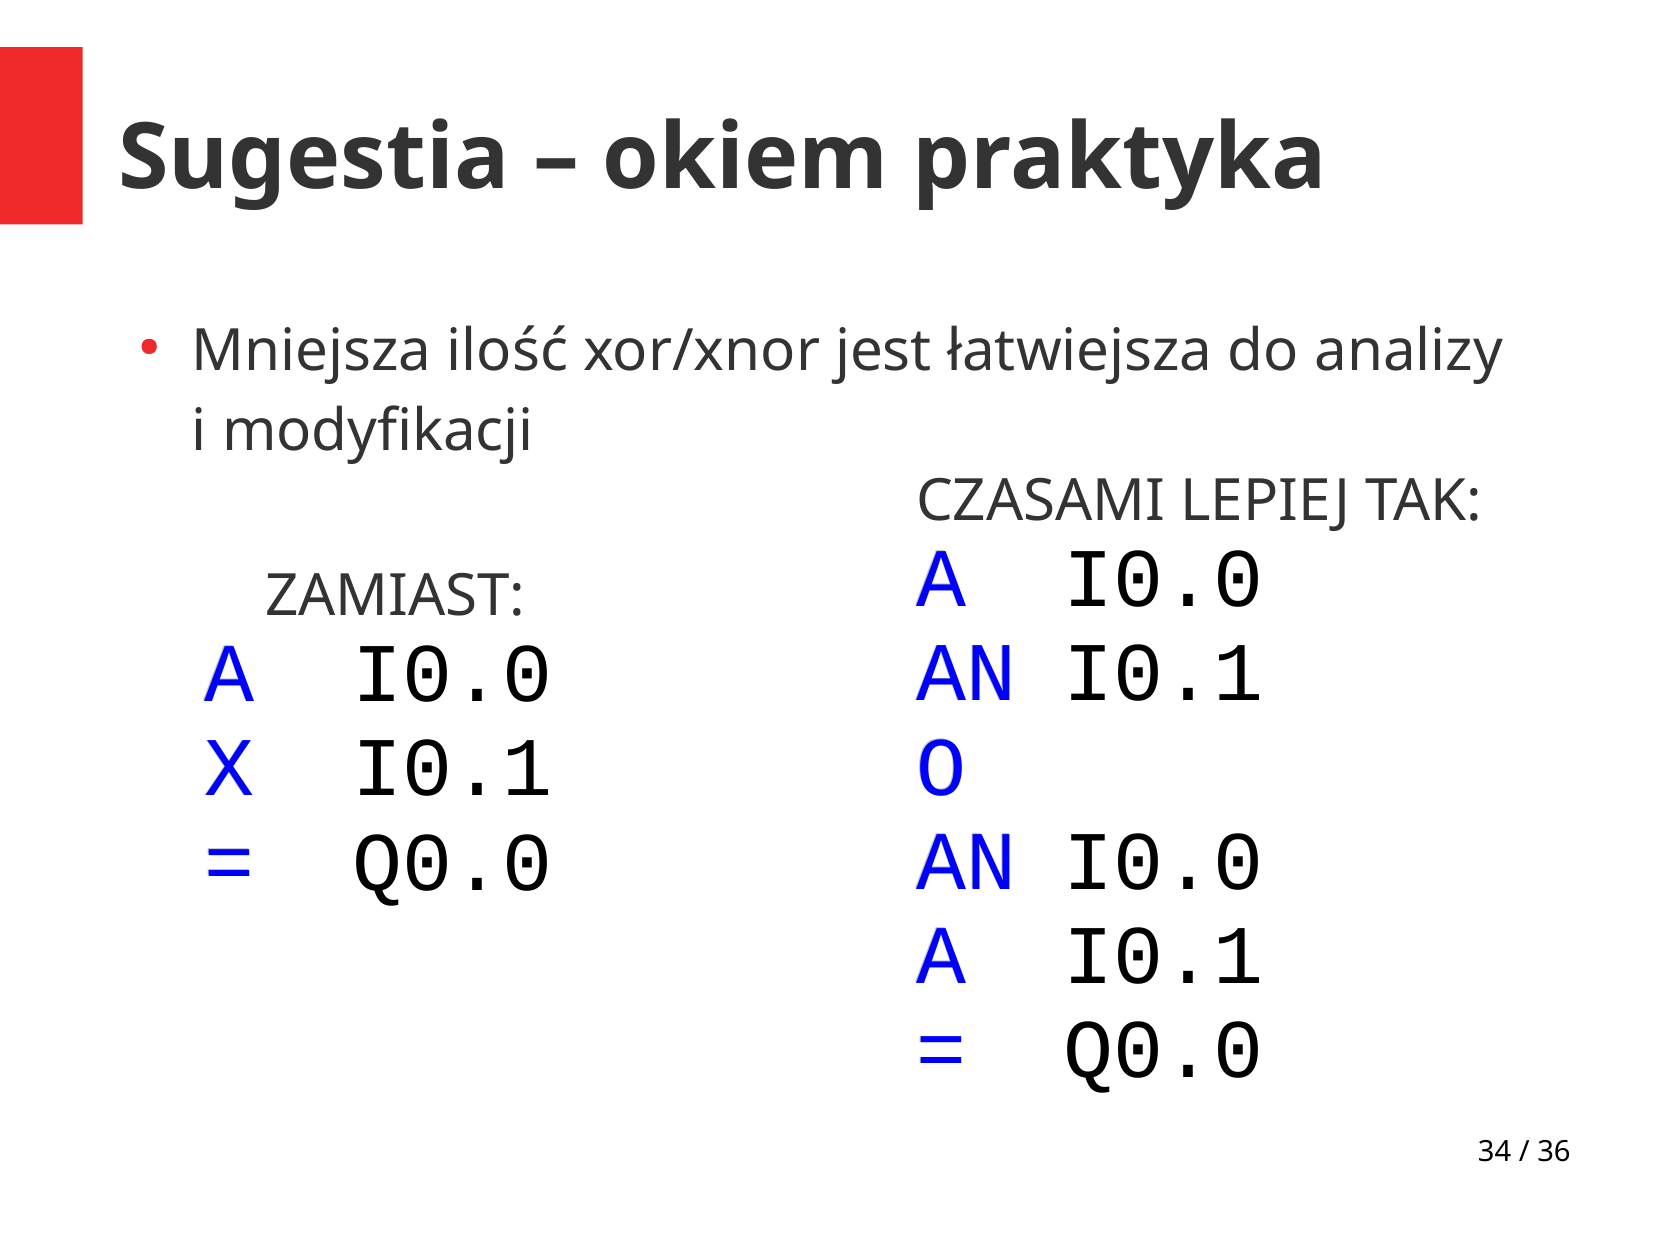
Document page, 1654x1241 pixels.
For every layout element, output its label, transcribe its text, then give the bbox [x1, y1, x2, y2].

title Sugestia – okiem praktyka [118, 49, 1571, 257]
text_box ZAMIAST: A I0.0 X I0.1 = Q0.0 [189, 545, 567, 923]
list Mniejsza ilość xor/xnor jest łatwiejsza do analizy i modyfikacji [121, 308, 1539, 392]
text_box CZASAMI LEPIEJ TAK: A I0.0 AN I0.1 O AN I0.0 A I0.1 = Q0.0 [901, 450, 1489, 1111]
